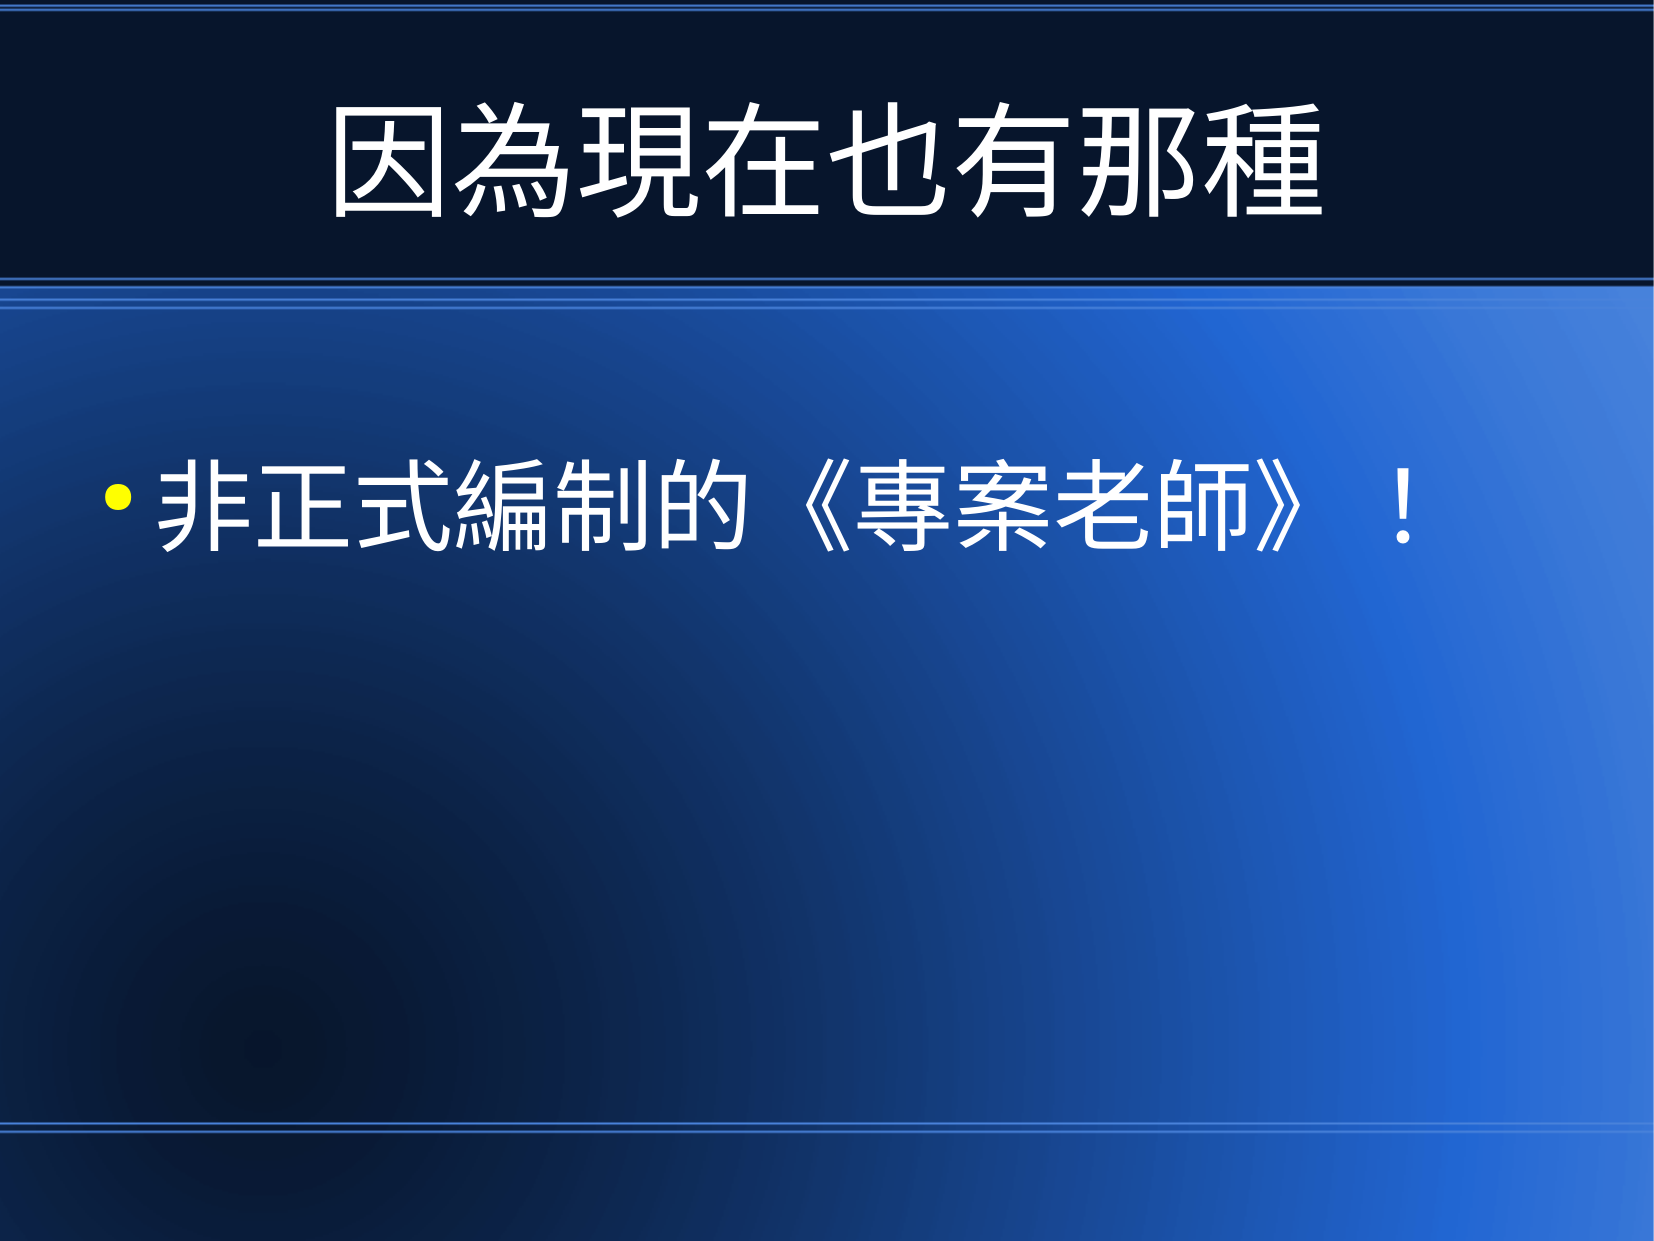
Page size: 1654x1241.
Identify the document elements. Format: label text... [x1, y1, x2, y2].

list 非正式編制的《專案老師》！ [82, 355, 1571, 1241]
title 因為現在也有那種 [82, 49, 1571, 257]
picture [0, 0, 1654, 1241]
